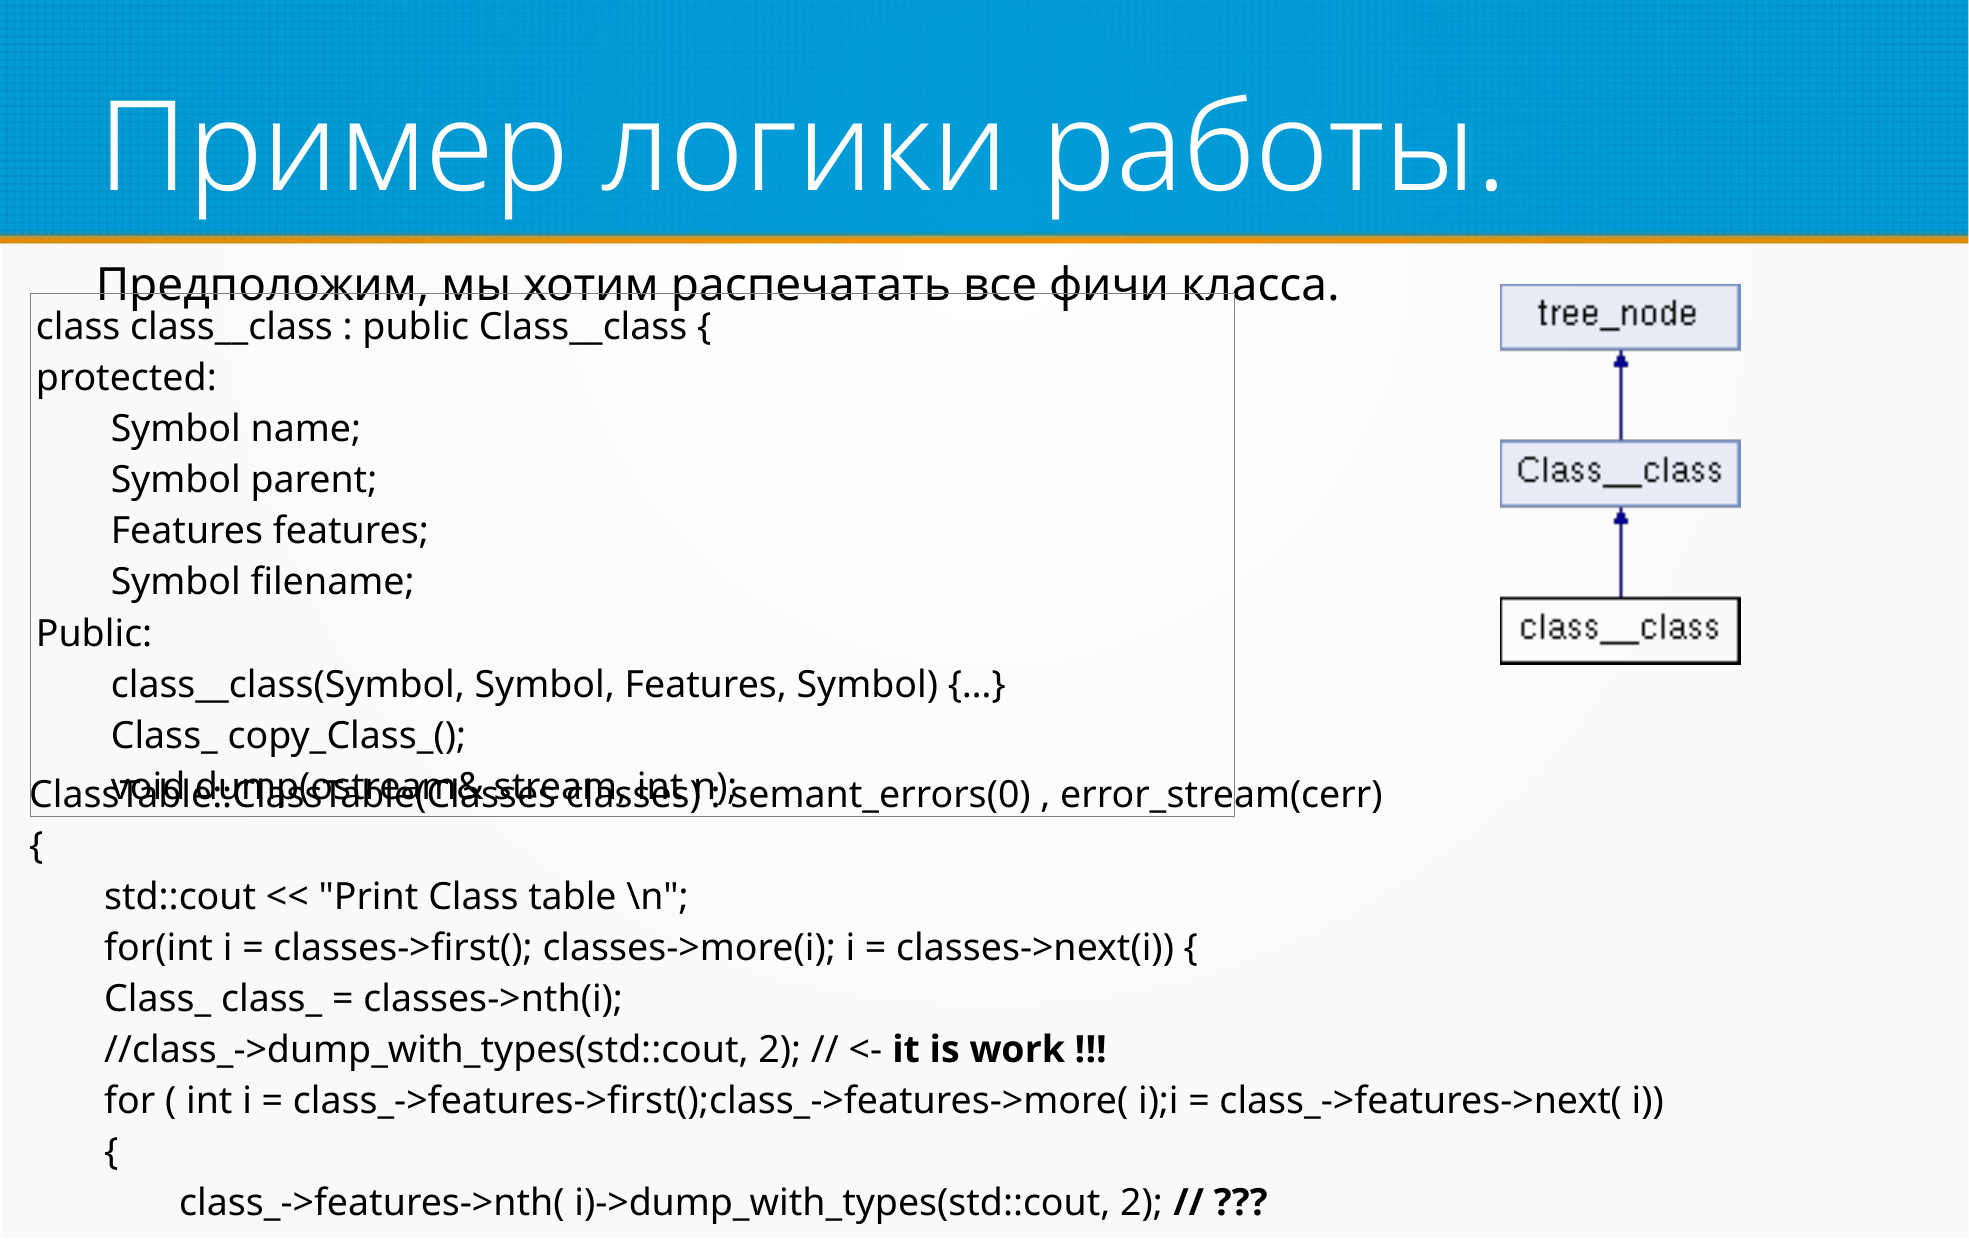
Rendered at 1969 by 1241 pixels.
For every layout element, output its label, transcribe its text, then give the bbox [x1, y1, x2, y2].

text_box ClassTable::ClassTable(Classes classes) : semant_errors(0) , error_stream(cerr) { std::cout << "Print Class table \n"; for(int i = classes->first(); classes->more(i); i = classes->next(i)) { Class_ class_ = classes->nth(i); //class_->dump_with_types(std::cout, 2); // <- it is work !!! for ( int i = class_->features->first();class_->features->more( i);i = class_->features->next( i)) { class_->features->nth( i)->dump_with_types(std::cout, 2); // ??? [23, 773, 1951, 1221]
title Пример логики работы. [98, 19, 1870, 227]
text_box Предположим, мы хотим распечатать все фичи класса. [90, 250, 1453, 316]
text_box Предположим, мы хотим распечатать все фичи класса. [90, 294, 1234, 316]
text_box class class__class : public Class__class { protected: Symbol name; Symbol parent; Features features; Symbol filename; Public: class__class(Symbol, Symbol, Features, Symbol) {…} Class_ copy_Class_(); void dump(ostream& stream, int n); [30, 330, 1235, 773]
picture [0, 233, 1969, 1241]
